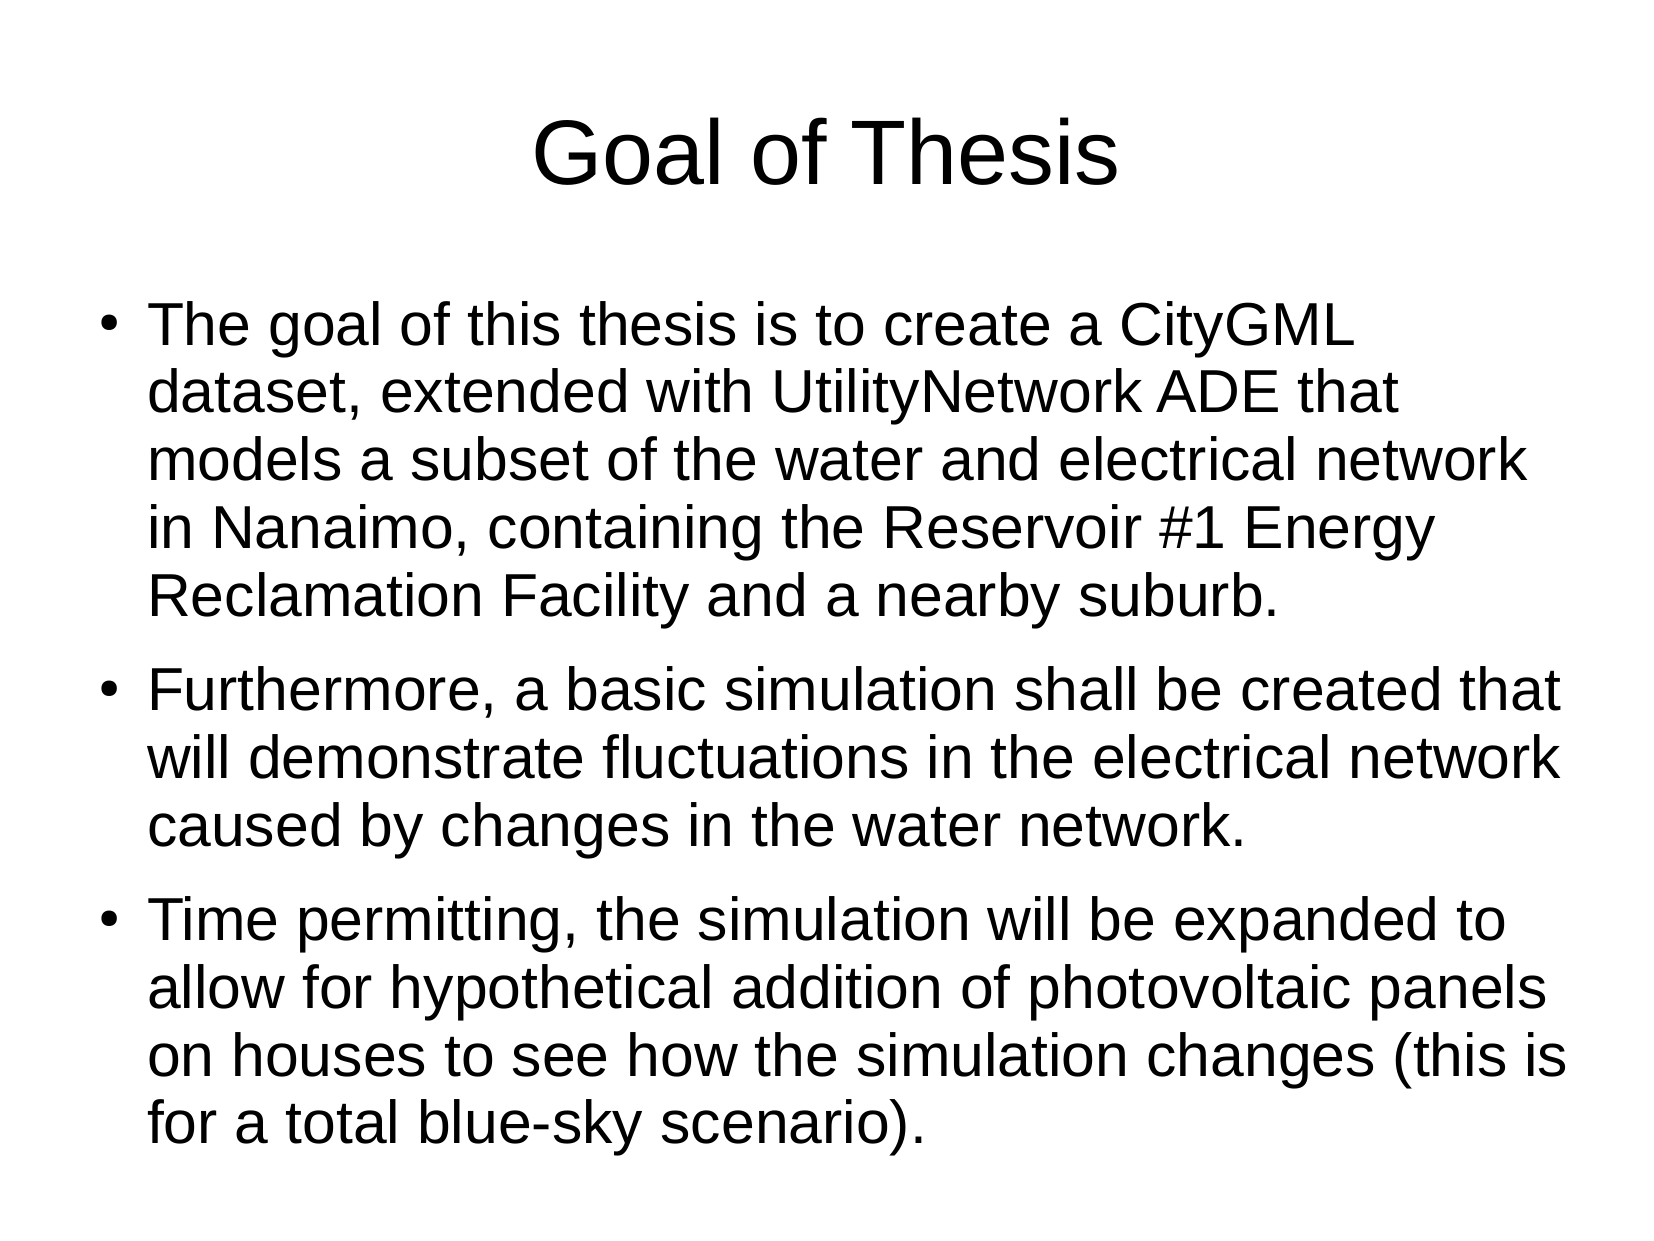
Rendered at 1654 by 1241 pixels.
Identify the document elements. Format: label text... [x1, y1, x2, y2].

title Goal of Thesis [82, 49, 1571, 257]
list The goal of this thesis is to create a CityGML dataset, extended with UtilityNetwork ADE that models a subset of the water and electrical network in Nanaimo, containing the Reservoir #1 Energy Reclamation Facility and a nearby suburb. Furthermore, a basic simulation shall be created that will demonstrate fluctuations in the electrical network caused by changes in the water network. Time permitting, the simulation will be expanded to allow for hypothetical addition of photovoltaic panels on houses to see how the simulation changes (this is for a total blue-sky scenario). [82, 290, 1571, 1171]
